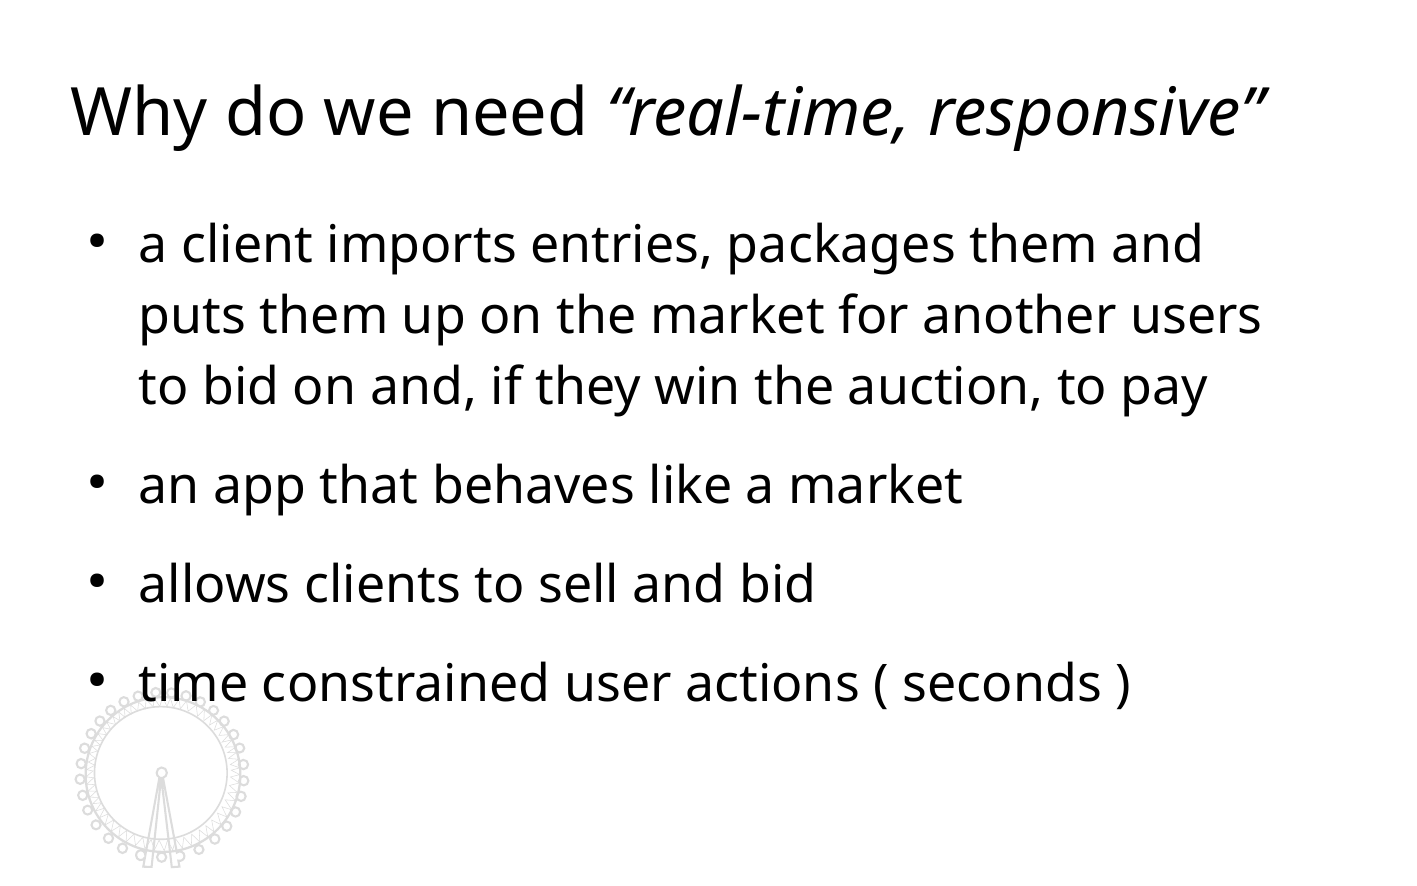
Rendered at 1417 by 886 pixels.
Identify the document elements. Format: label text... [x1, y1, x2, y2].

title Why do we need “real-time, responsive” [70, 35, 1346, 184]
list a client imports entries, packages them and puts them up on the market for another users to bid on and, if they win the auction, to pay an app that behaves like a market allows clients to sell and bid time constrained user actions ( seconds ) [70, 207, 1318, 721]
